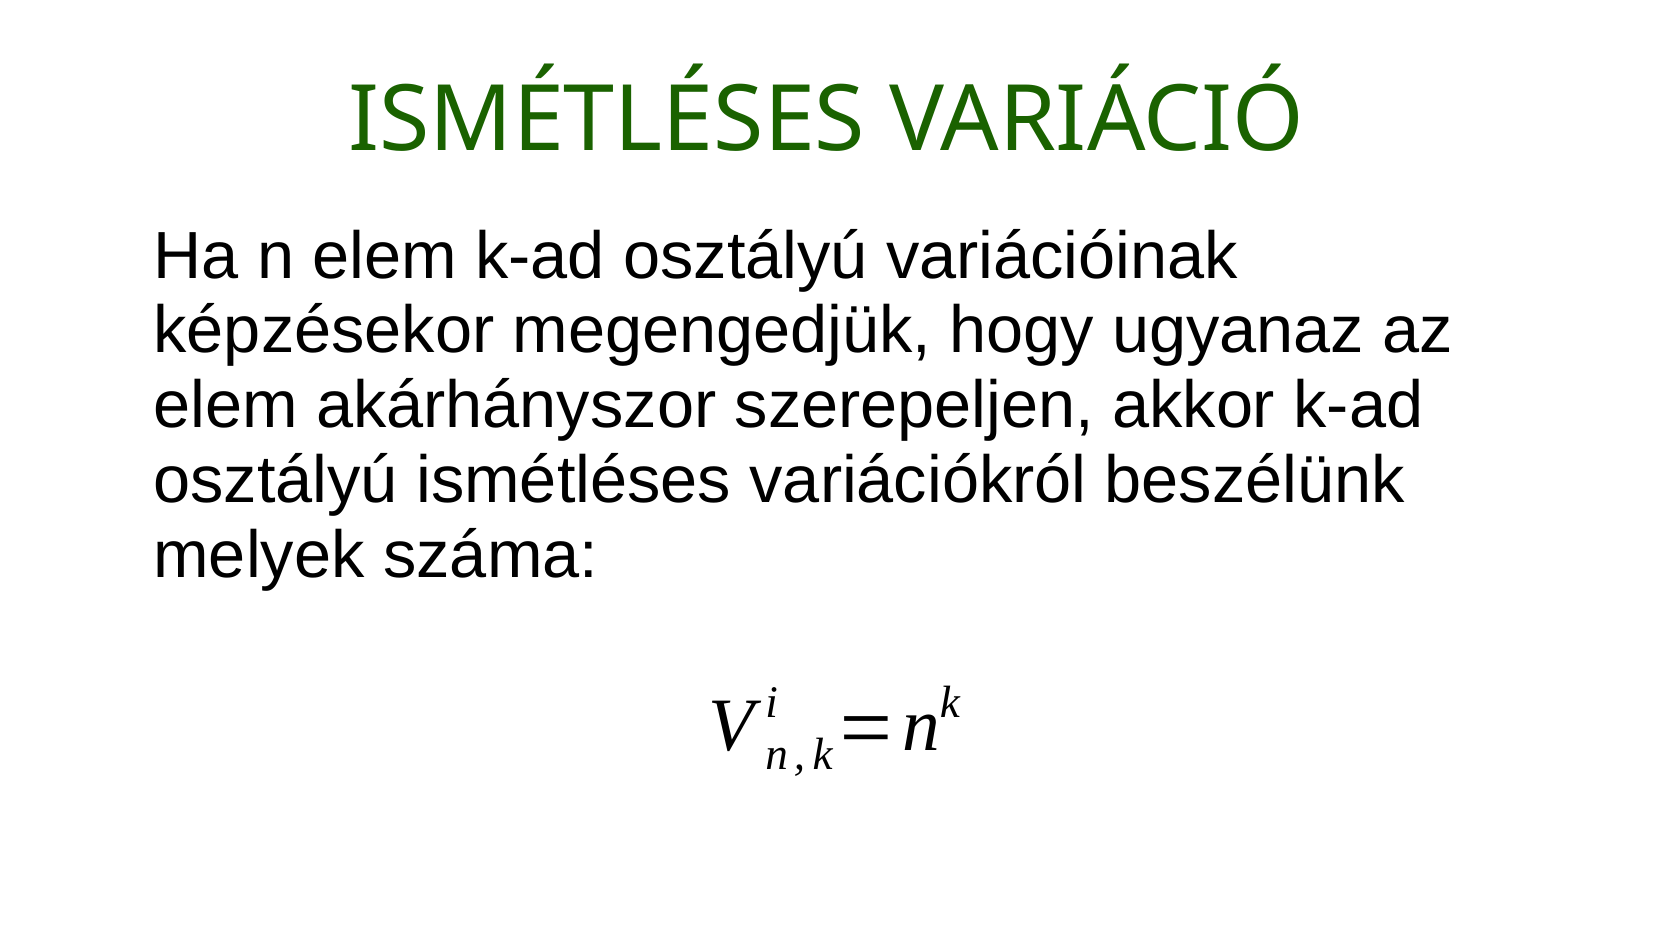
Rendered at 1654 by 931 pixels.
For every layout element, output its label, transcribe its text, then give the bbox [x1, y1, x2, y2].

title ISMÉTLÉSES VARIÁCIÓ [82, 37, 1571, 193]
list Ha n elem k-ad osztályú variációinak képzésekor megengedjük, hogy ugyanaz az elem akárhányszor szerepeljen, akkor k-ad osztályú ismétléses variációkról beszélünk melyek száma: [82, 217, 1571, 758]
chart [690, 675, 983, 781]
